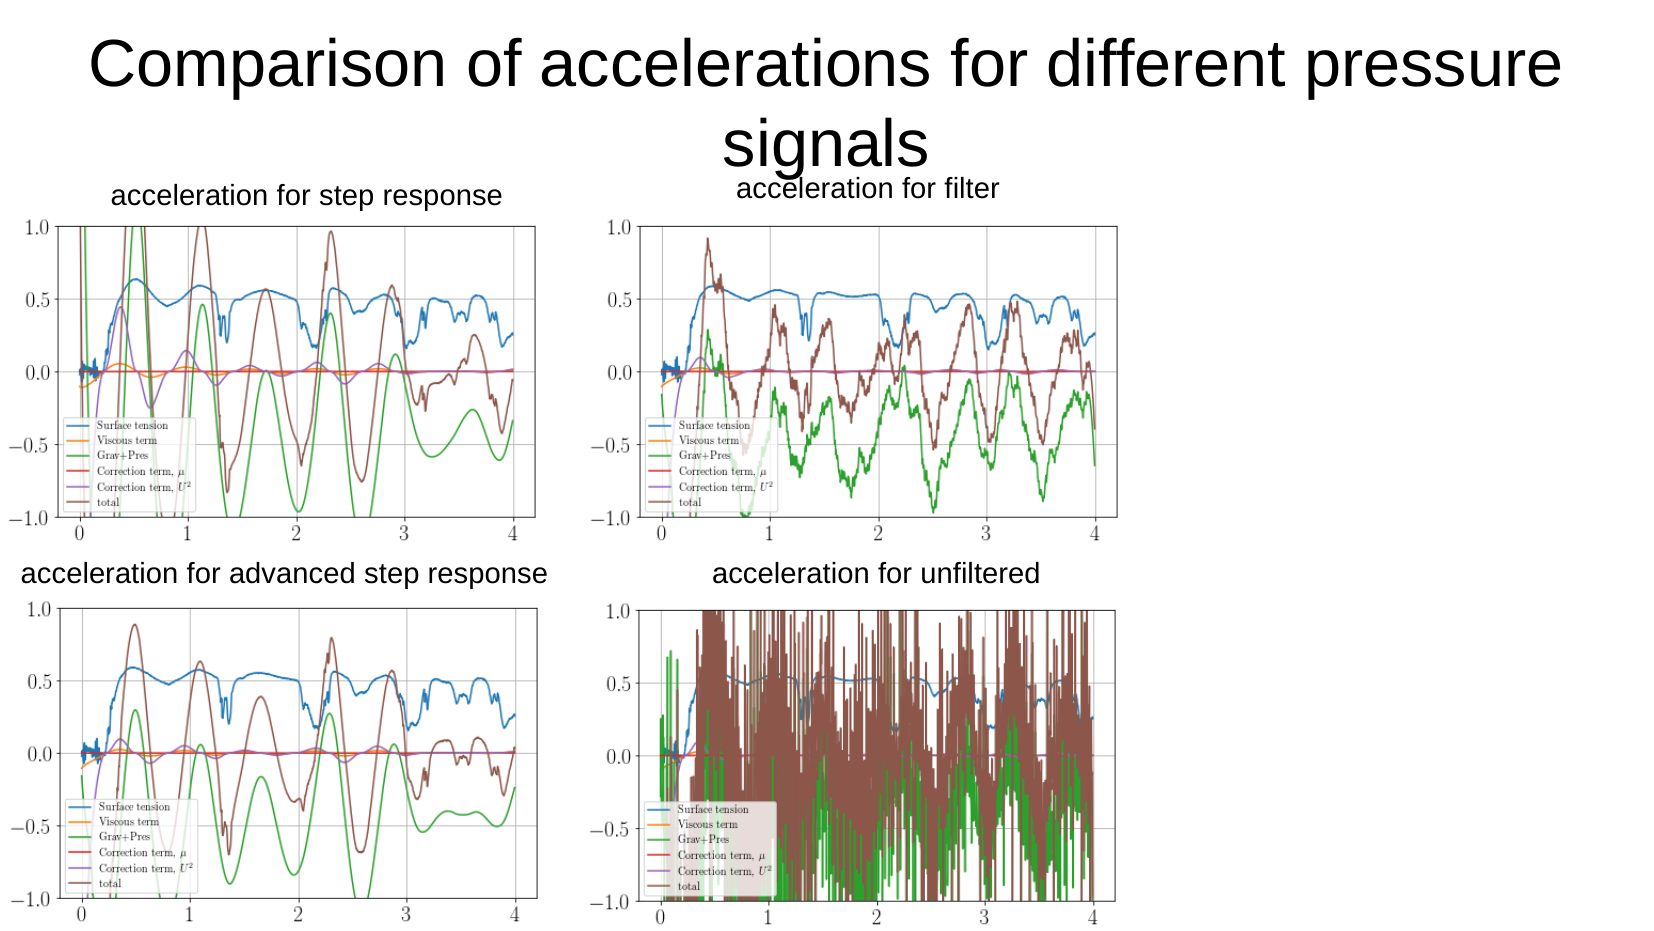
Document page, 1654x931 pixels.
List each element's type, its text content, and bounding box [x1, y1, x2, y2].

text_box acceleration for filter [721, 164, 1016, 212]
text_box acceleration for advanced step response [5, 549, 564, 597]
picture [583, 212, 1123, 551]
picture [1, 212, 541, 551]
text_box acceleration for step response [95, 171, 519, 212]
picture [582, 596, 1121, 931]
picture [3, 594, 543, 931]
title Comparison of accelerations for different pressure signals [82, 19, 1571, 175]
text_box acceleration for unfiltered [697, 551, 1057, 596]
